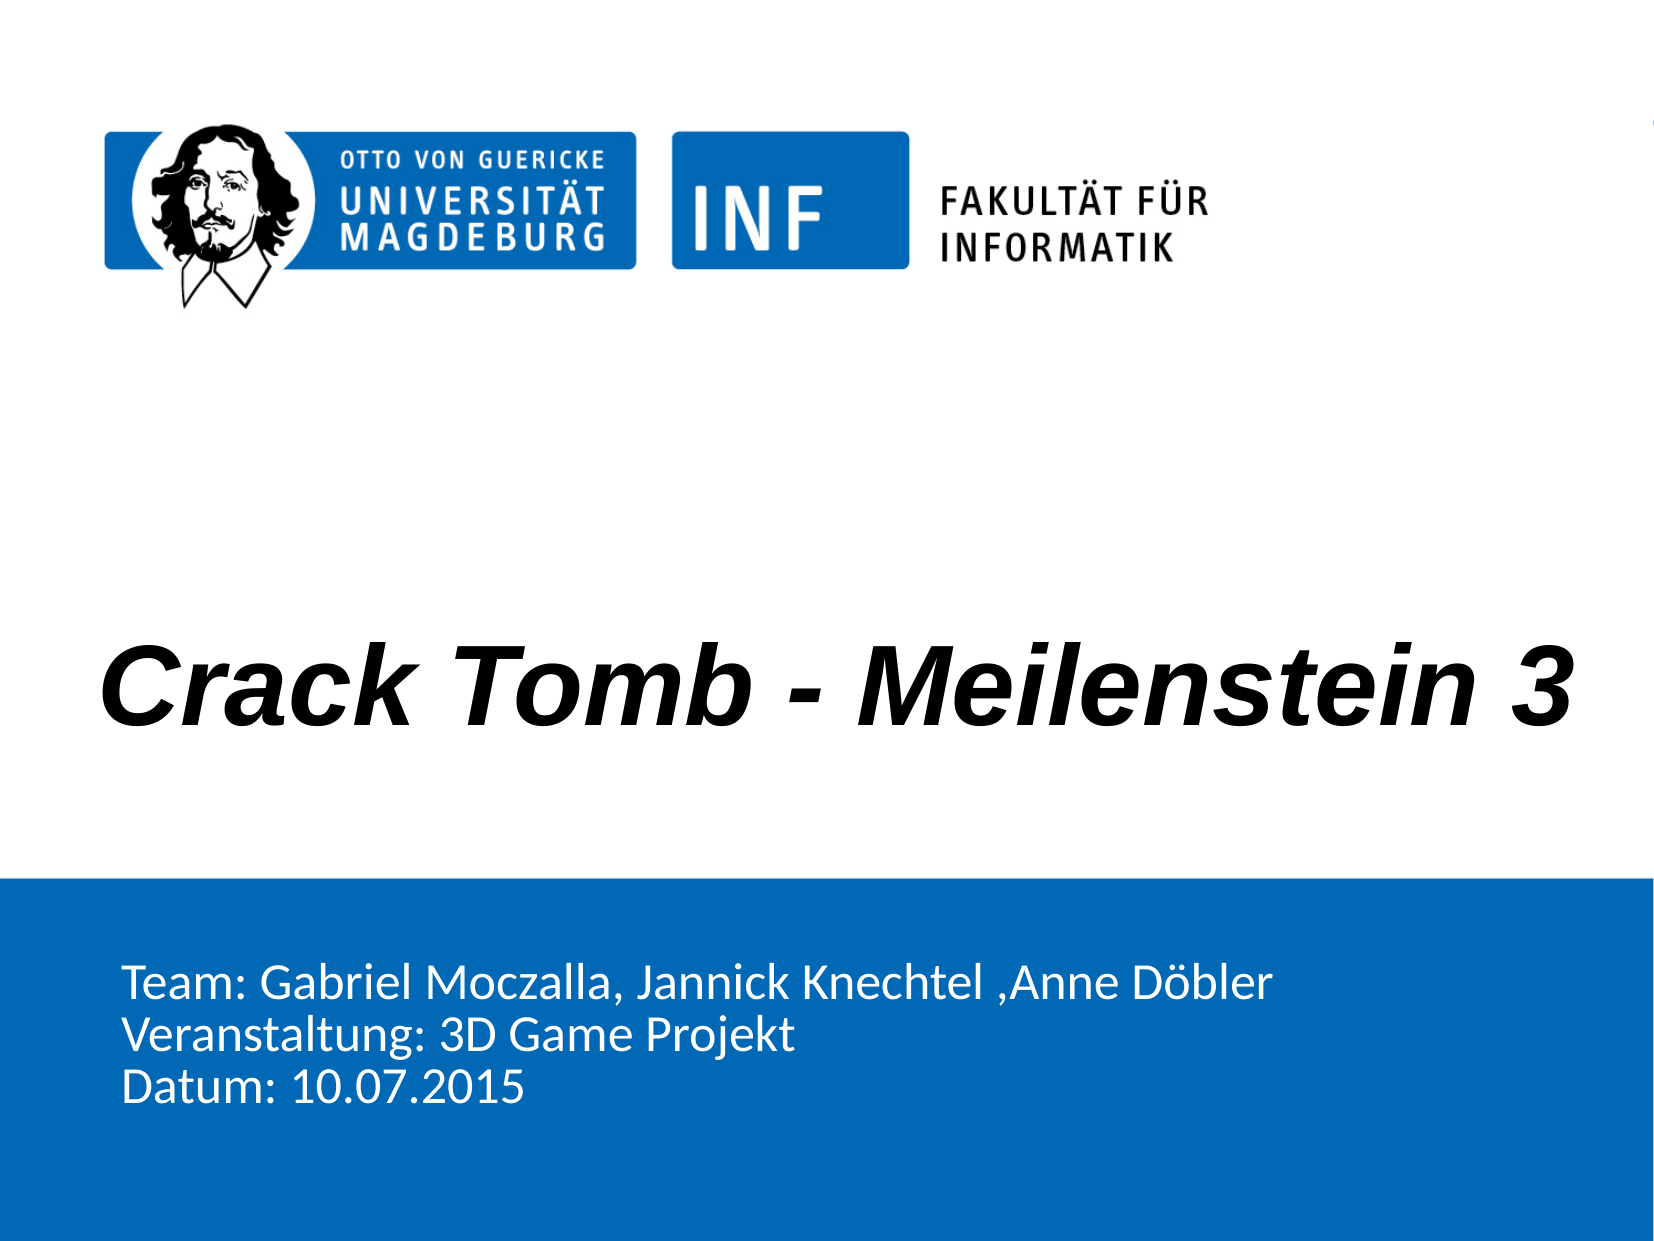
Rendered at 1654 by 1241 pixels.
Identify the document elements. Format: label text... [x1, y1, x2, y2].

text_box Team: Gabriel Moczalla, Jannick Knechtel ,Anne Döbler Veranstaltung: 3D Game Projekt Datum: 10.07.2015 [106, 952, 1569, 1241]
text_box Crack Tomb - Meilenstein 3 [82, 614, 1607, 1182]
picture [0, 0, 1654, 1241]
